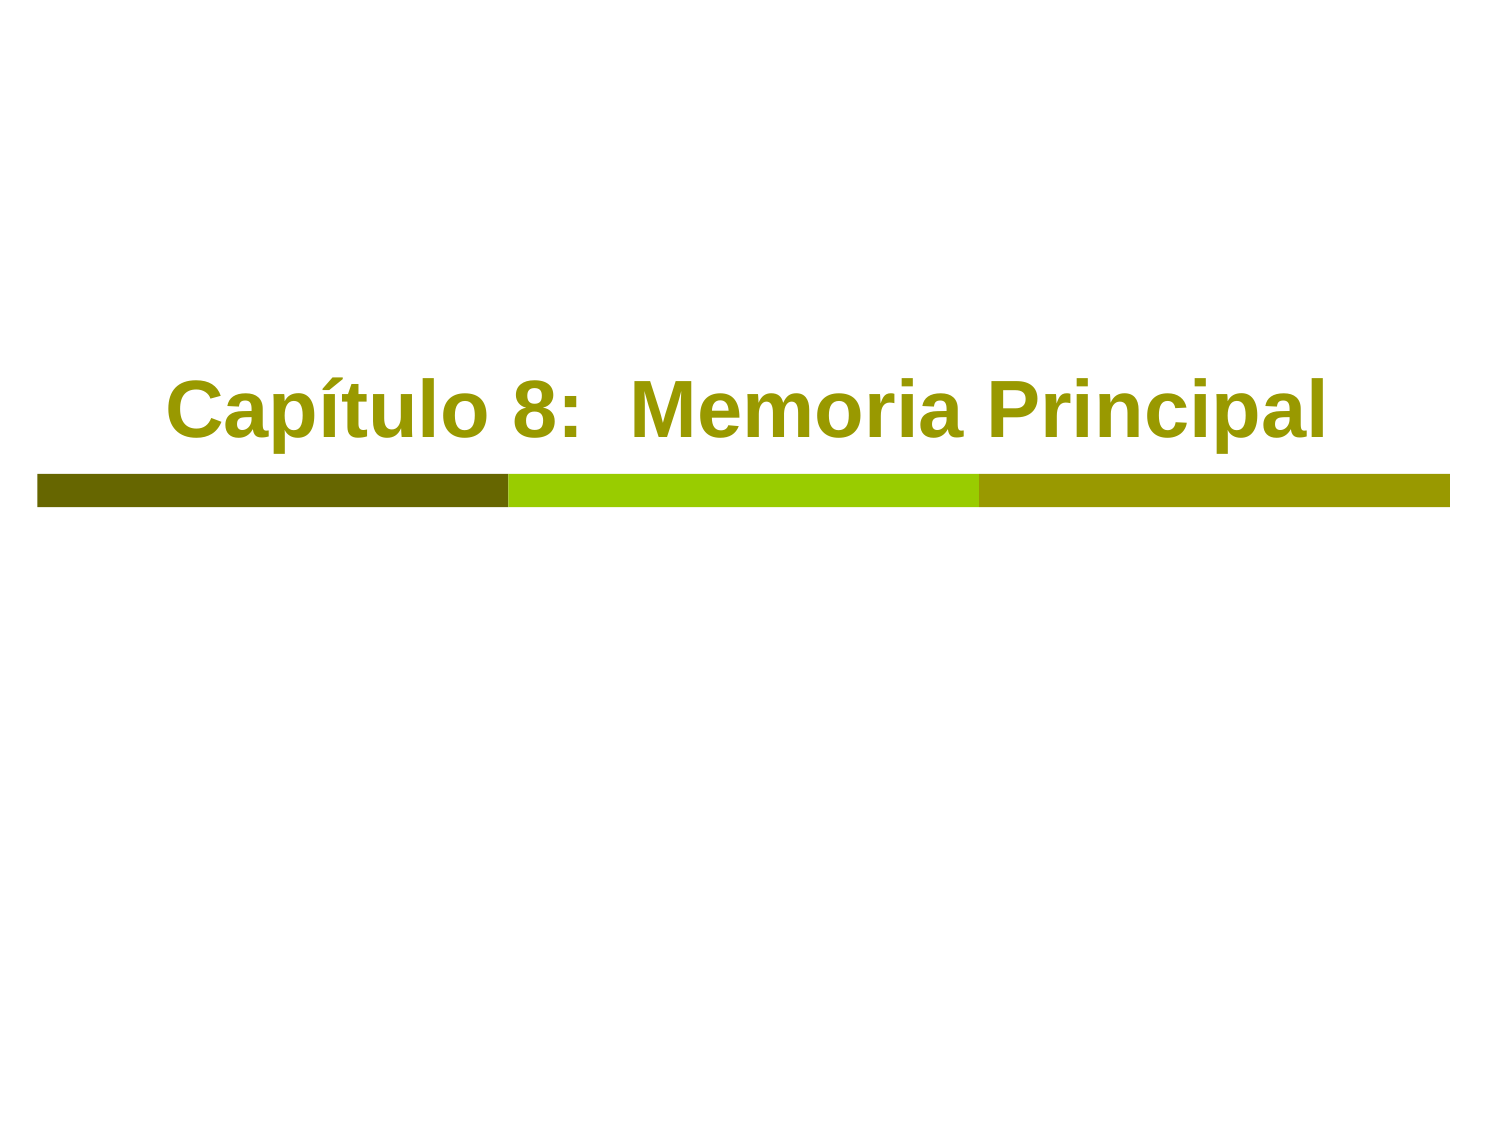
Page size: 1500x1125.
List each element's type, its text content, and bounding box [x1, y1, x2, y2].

text_box Capítulo 8: Memoria Principal [39, 112, 1456, 462]
